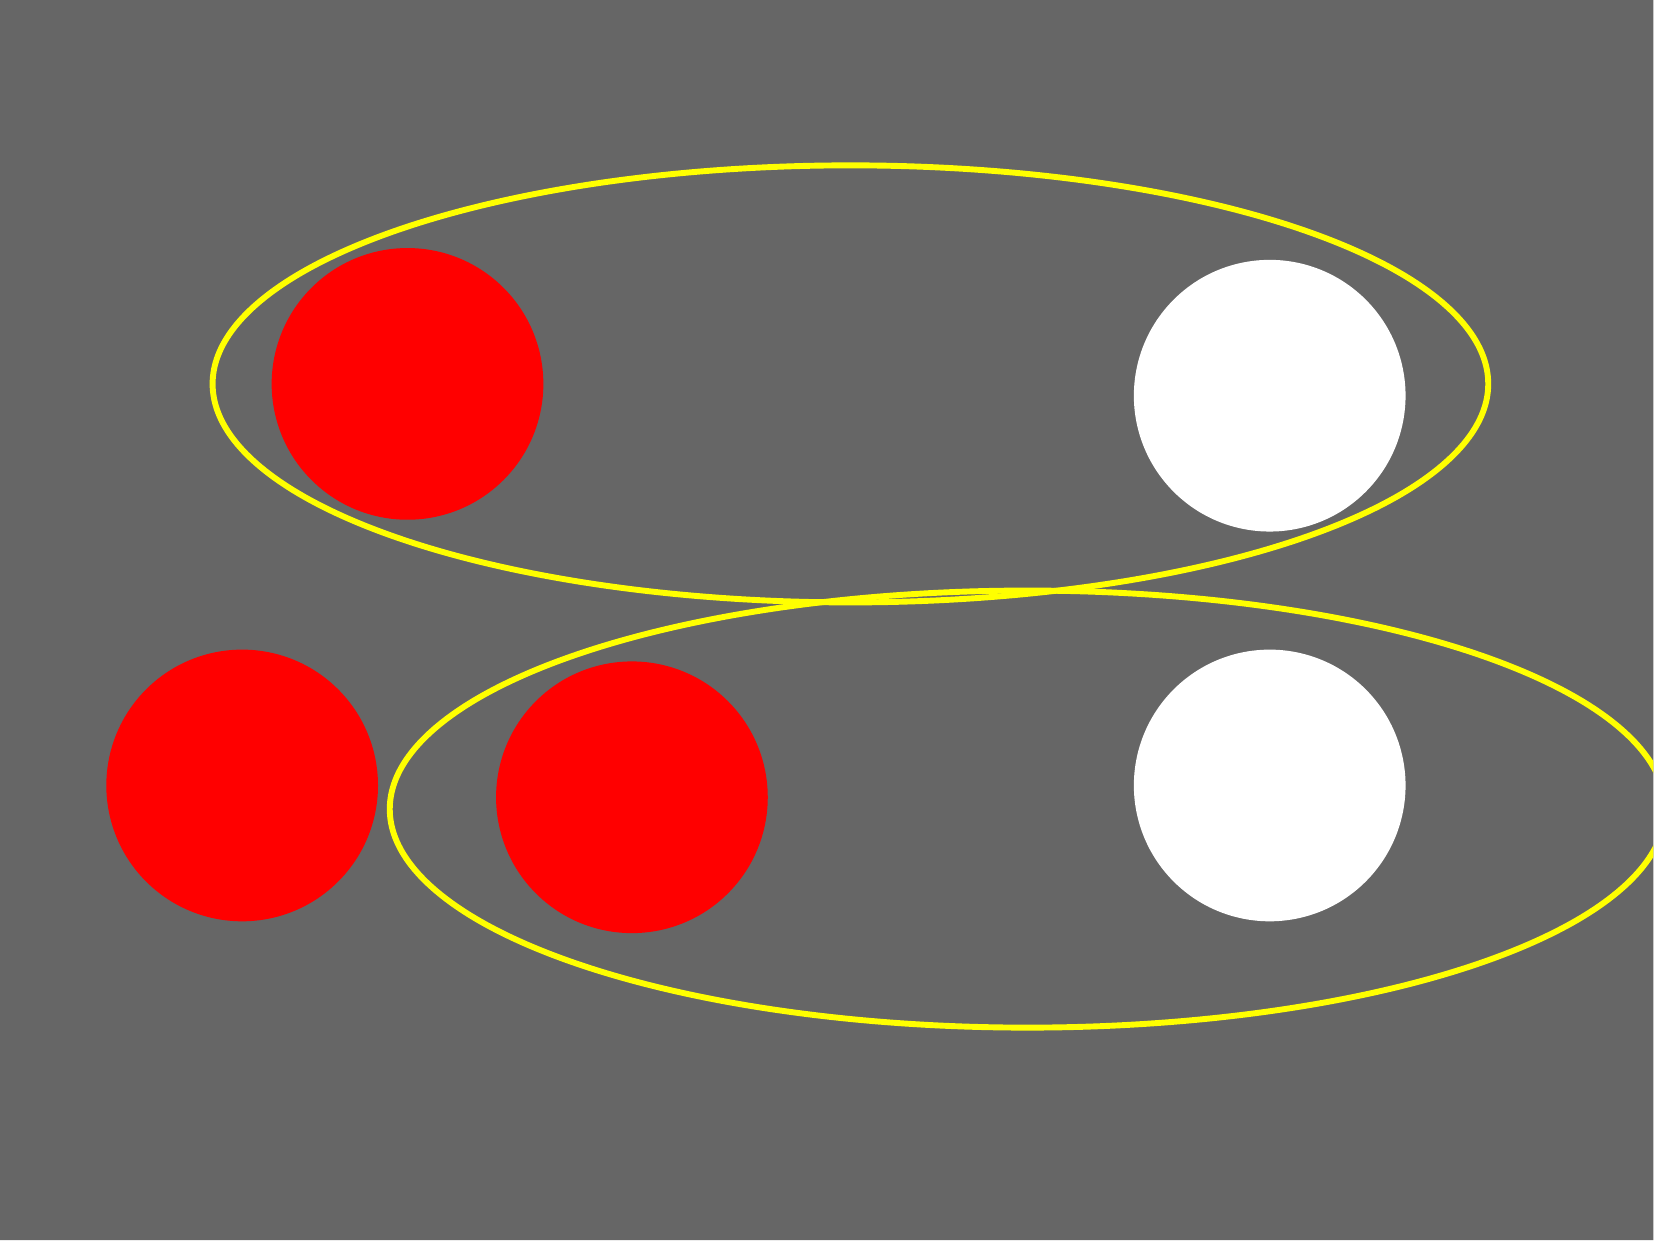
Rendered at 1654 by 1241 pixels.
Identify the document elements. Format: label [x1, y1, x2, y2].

text_box [393, 594, 1654, 1024]
text_box [0, 0, 1654, 1241]
text_box [216, 169, 1485, 599]
